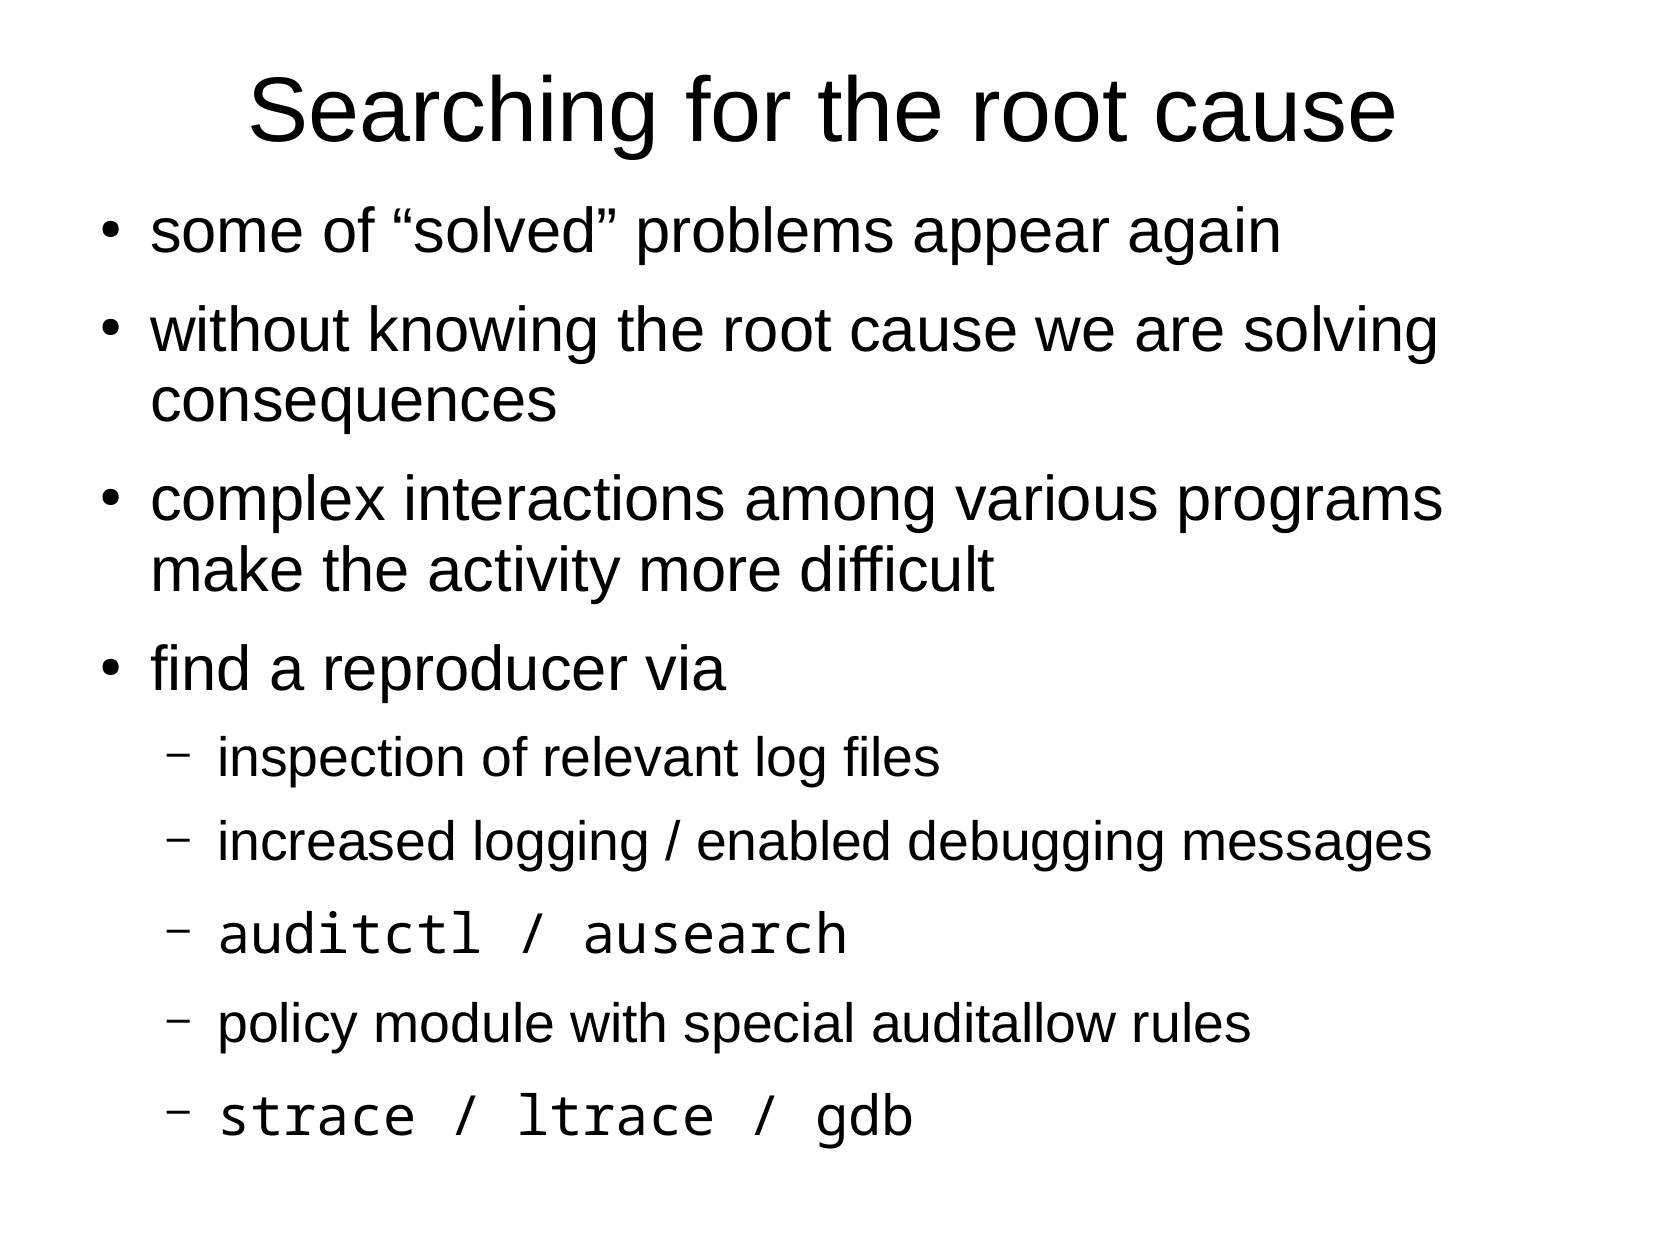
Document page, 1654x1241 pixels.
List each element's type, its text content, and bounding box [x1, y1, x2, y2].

list some of “solved” problems appear again without knowing the root cause we are solving consequences complex interactions among various programs make the activity more difficult find a reproducer via inspection of relevant log files increased logging / enabled debugging messages auditctl / ausearch policy module with special auditallow rules strace / ltrace / gdb [82, 195, 1571, 1156]
title Searching for the root cause [79, 49, 1568, 170]
